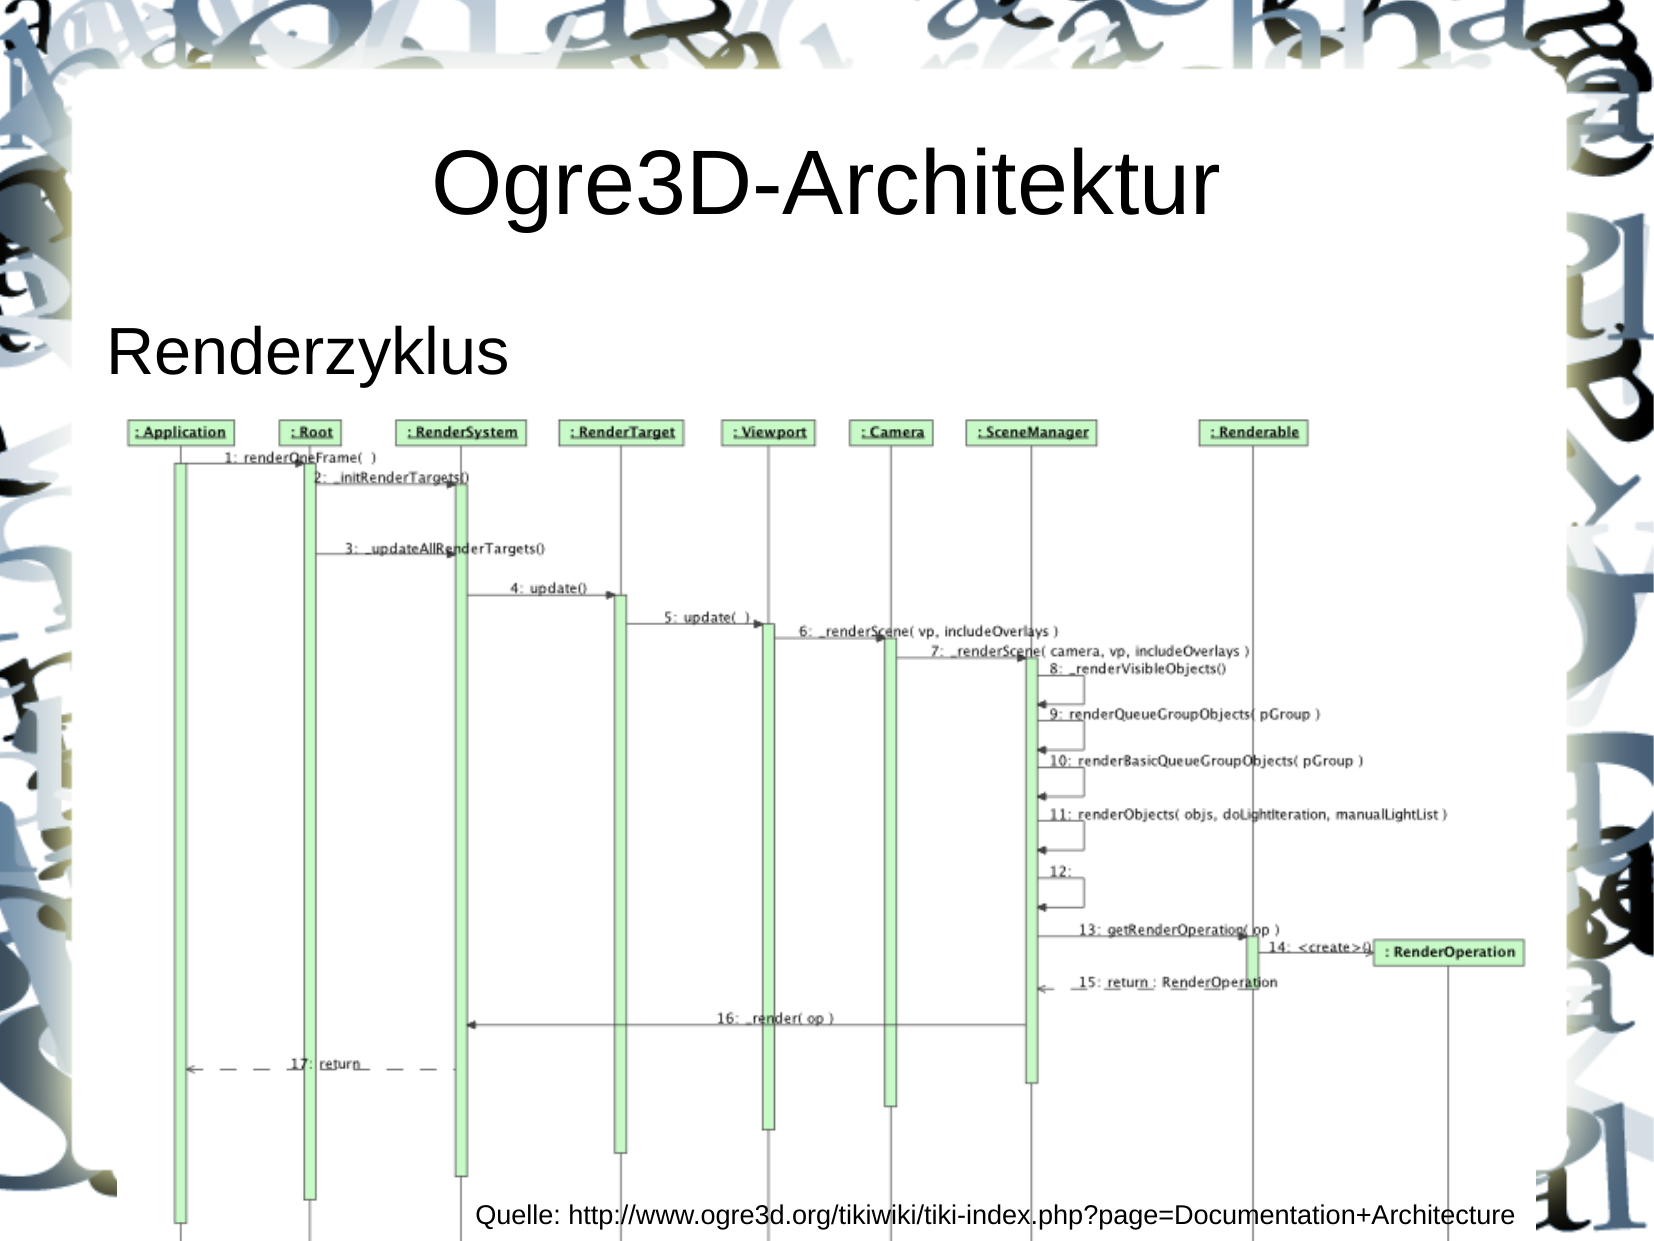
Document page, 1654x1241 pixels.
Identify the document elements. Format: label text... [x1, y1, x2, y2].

text_box Quelle: http://www.ogre3d.org/tikiwiki/tiki-index.php?page=Documentation+Architecture [454, 1192, 1530, 1239]
picture [0, 0, 1654, 1241]
title Ogre3D-Architektur [82, 78, 1571, 287]
list Renderzyklus [106, 313, 1530, 1034]
